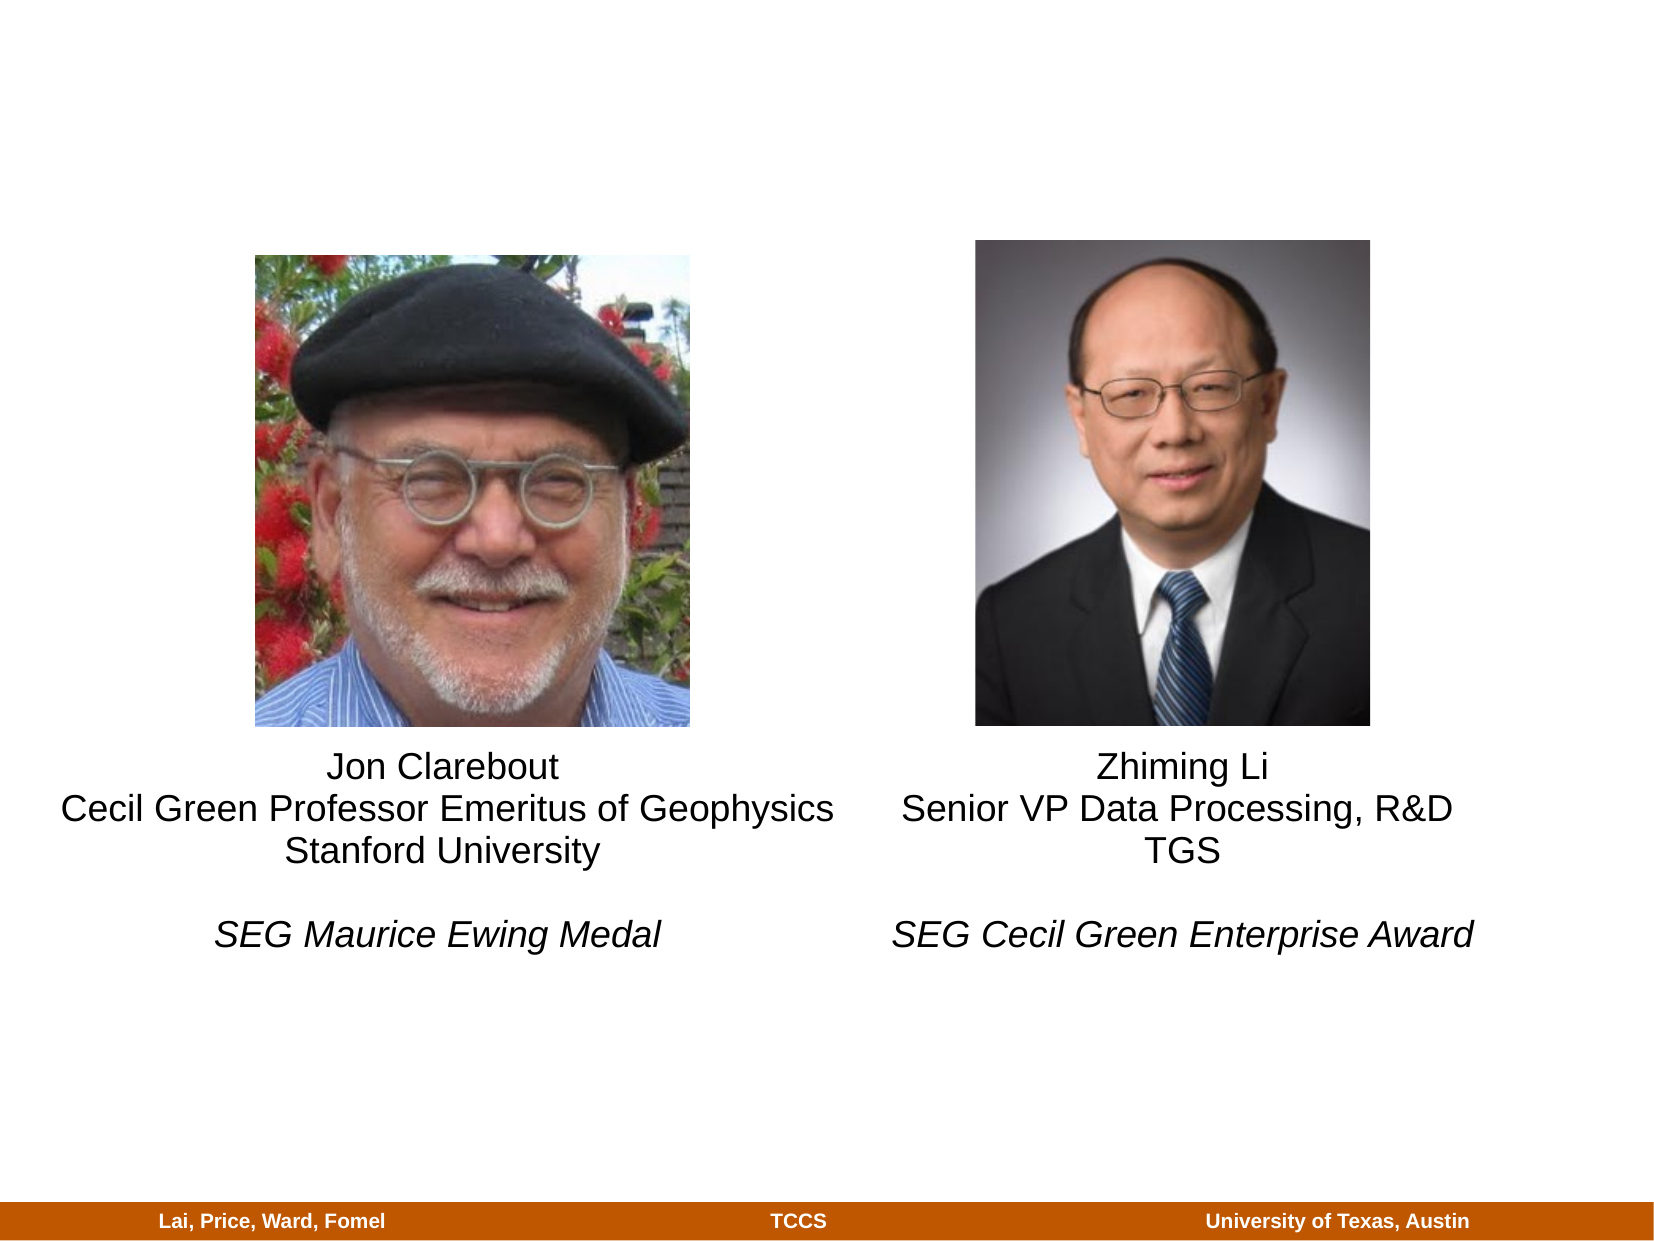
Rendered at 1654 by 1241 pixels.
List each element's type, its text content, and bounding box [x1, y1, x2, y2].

picture [975, 240, 1371, 726]
text_box Jon Clarebout Cecil Green Professor Emeritus of Geophysics Stanford University SEG Maurice Ewing Medal [0, 737, 886, 1173]
picture [255, 255, 690, 728]
text_box Zhiming Li Senior VP Data Processing, R&D TGS SEG Cecil Green Enterprise Award [846, 737, 1520, 1131]
